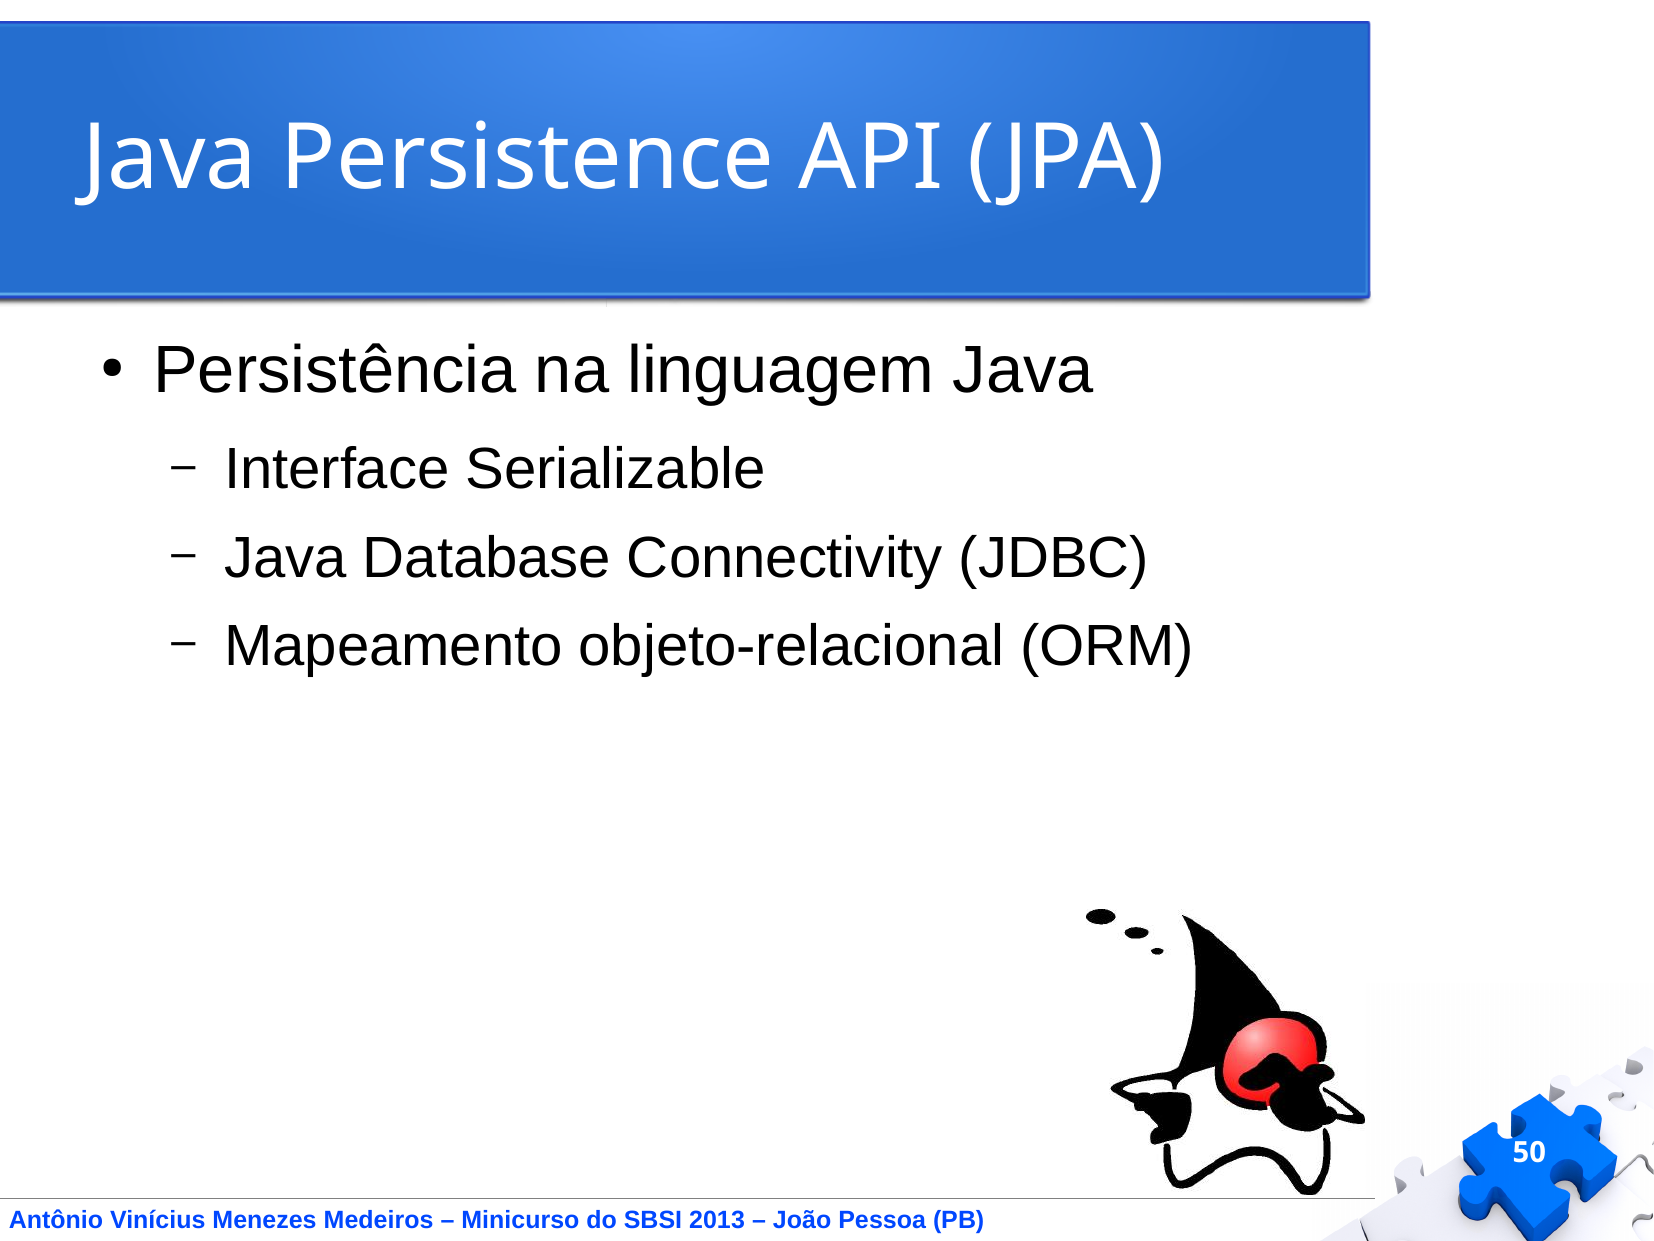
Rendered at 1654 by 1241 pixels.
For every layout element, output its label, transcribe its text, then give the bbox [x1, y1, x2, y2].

picture [0, 21, 1375, 307]
list Persistência na linguagem Java Interface Serializable Java Database Connectivity (JDBC) Mapeamento objeto-relacional (ORM) [82, 332, 1356, 1052]
picture [1086, 909, 1654, 1241]
title Java Persistence API (JPA) [82, 49, 1323, 257]
